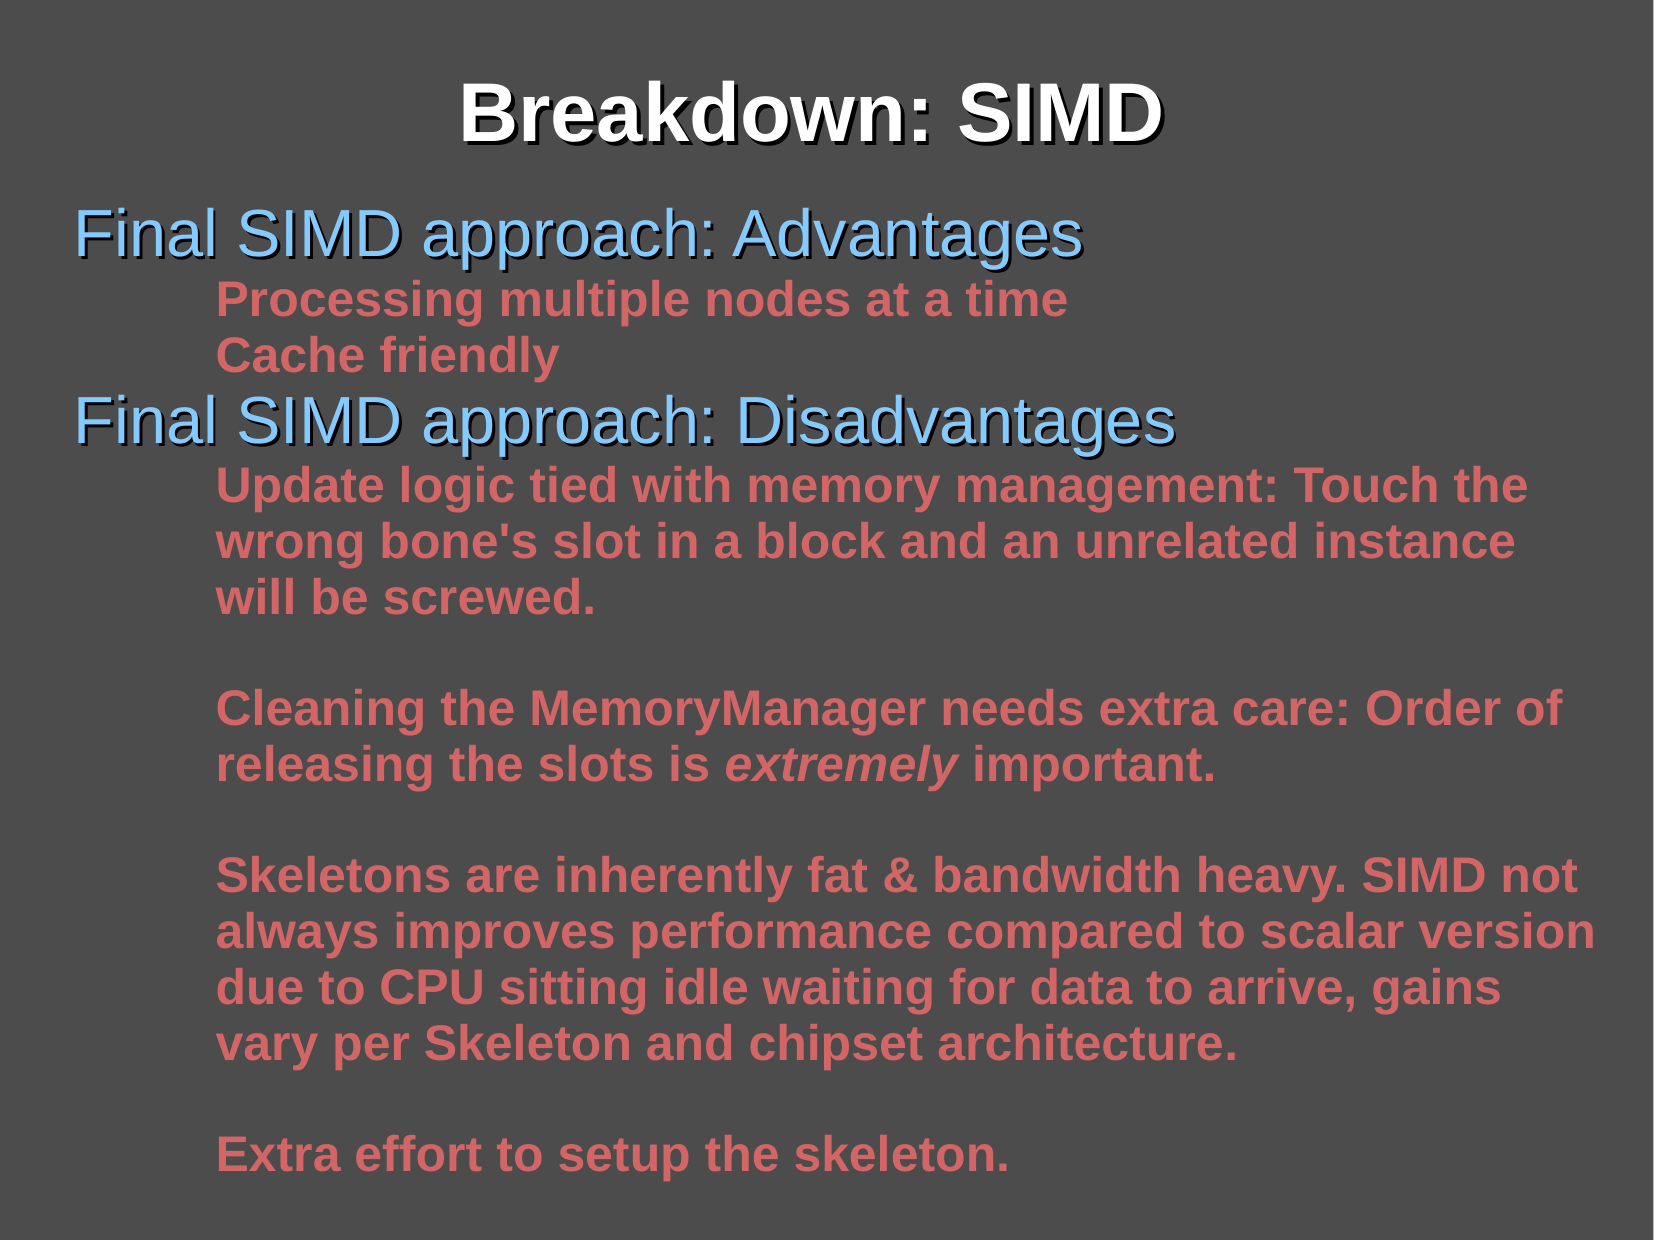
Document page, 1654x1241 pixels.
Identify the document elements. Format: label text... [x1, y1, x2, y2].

text_box Breakdown: SIMD [88, 59, 1536, 168]
text_box Final SIMD approach: Advantages Processing multiple nodes at a time Cache friendly Final SIMD approach: Disadvantages Update logic tied with memory management: Touch the wrong bone's slot in a block and an unrelated instance will be screwed. Cleaning the MemoryManager needs extra care: Order of releasing the slots is extremely important. Skeletons are inherently fat & bandwidth heavy. SIMD not always improves performance compared to scalar version due to CPU sitting idle waiting for data to arrive, gains vary per Skeleton and chipset architecture. Extra effort to setup the skeleton. [59, 189, 1625, 1198]
